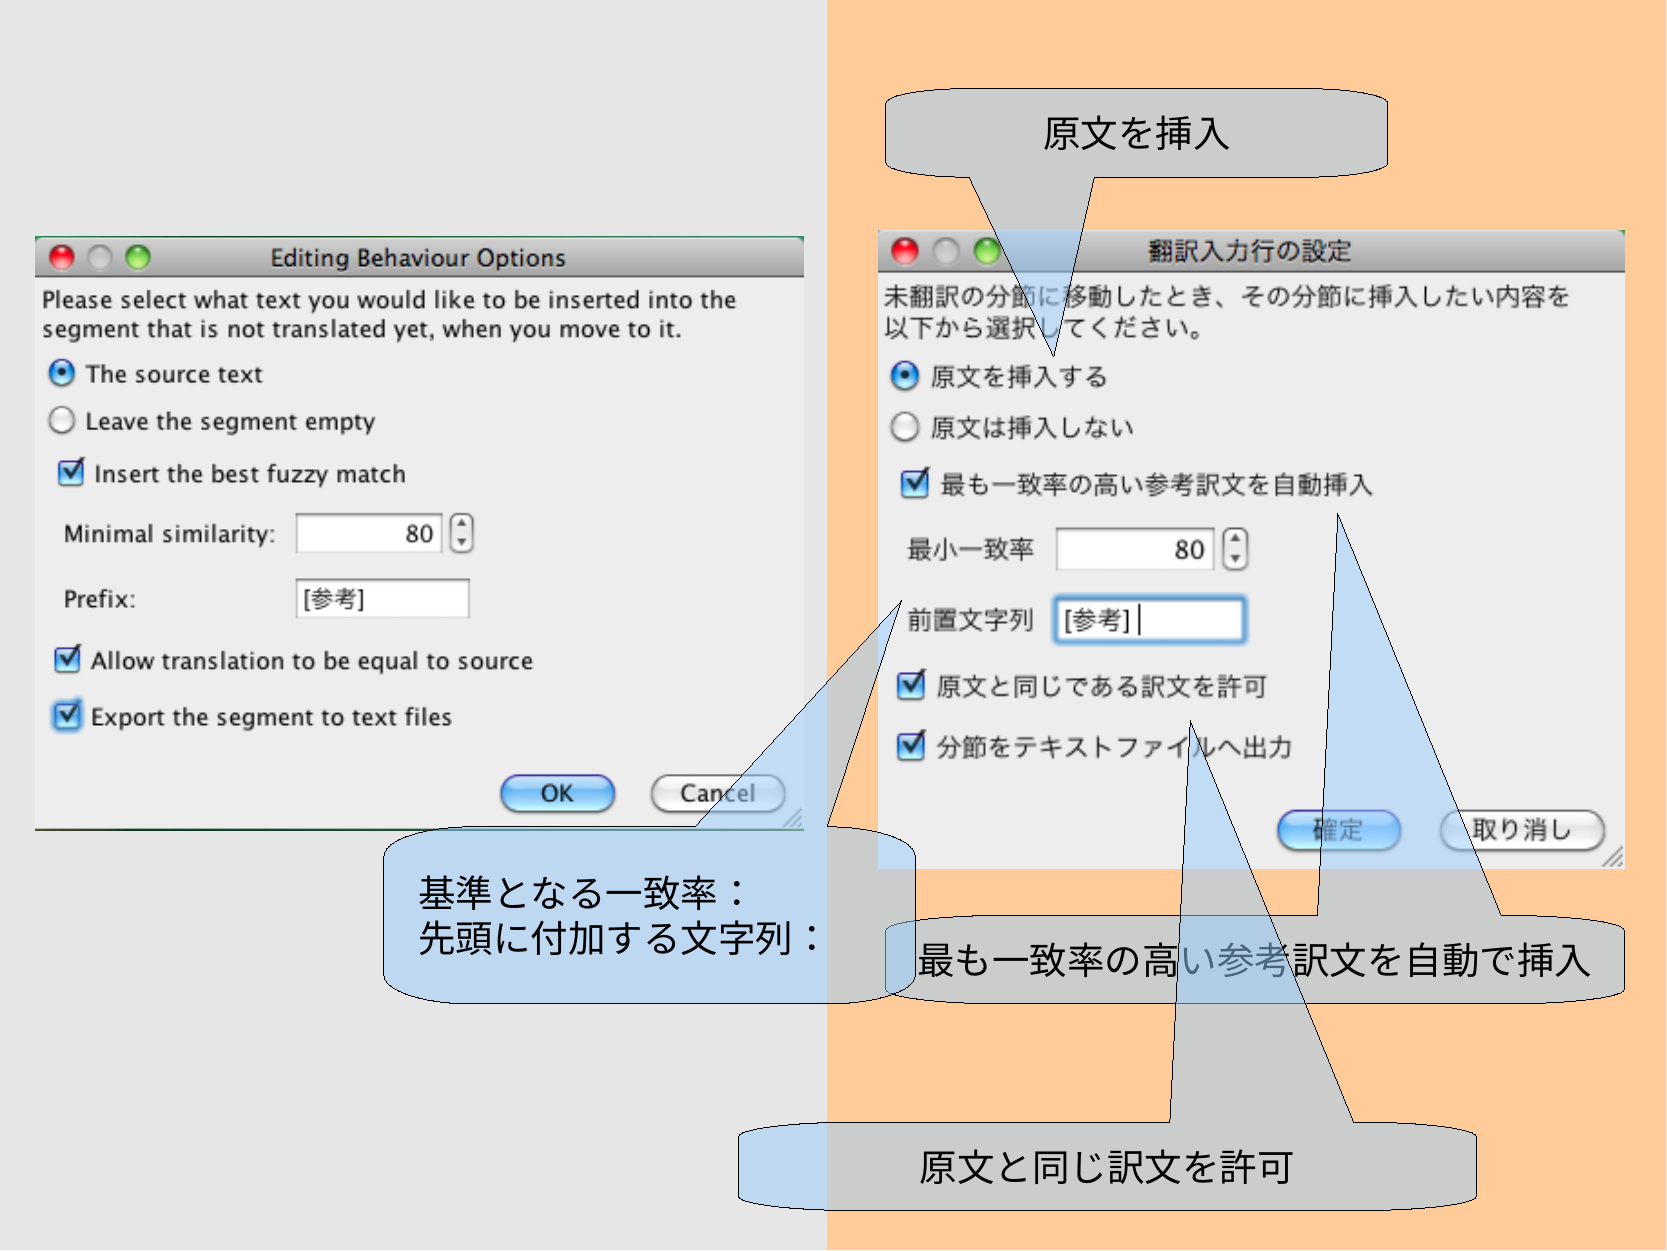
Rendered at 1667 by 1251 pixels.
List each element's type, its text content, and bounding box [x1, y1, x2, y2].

text_box [1252, 869, 1319, 915]
text_box [828, 675, 878, 831]
text_box [826, 995, 1175, 1122]
text_box 原文を挿入 [885, 88, 1388, 357]
text_box 基準となる一致率： 先頭に付加する文字列： [383, 600, 916, 1004]
picture [878, 230, 1625, 869]
picture [35, 236, 804, 831]
text_box 原文と同じ訳文を許可 [738, 720, 1477, 1211]
text_box 最も一致率の高い参考訳文を自動で挿入 [1270, 513, 1625, 1004]
text_box [916, 869, 1182, 920]
text_box 最も一致率の高い参考訳文を自動で挿入 [894, 915, 1180, 1004]
text_box [826, 0, 1667, 1251]
